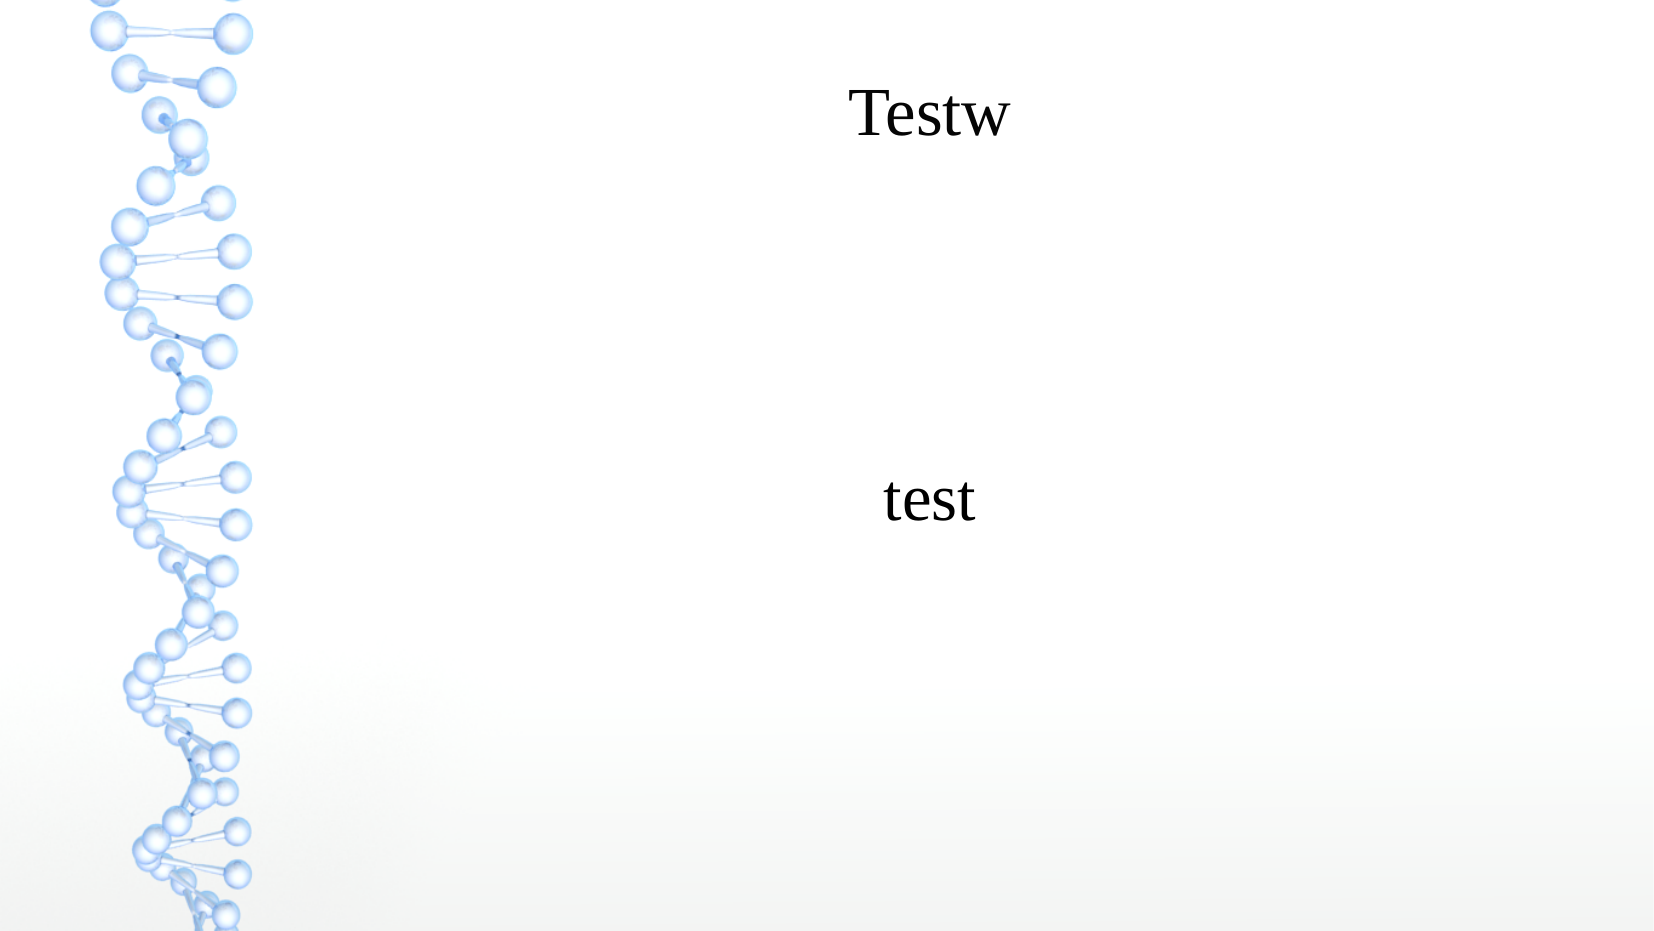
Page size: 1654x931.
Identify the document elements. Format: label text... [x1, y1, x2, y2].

text_box Testw [265, 35, 1595, 189]
picture [0, 0, 1654, 931]
text_box test [265, 224, 1595, 764]
